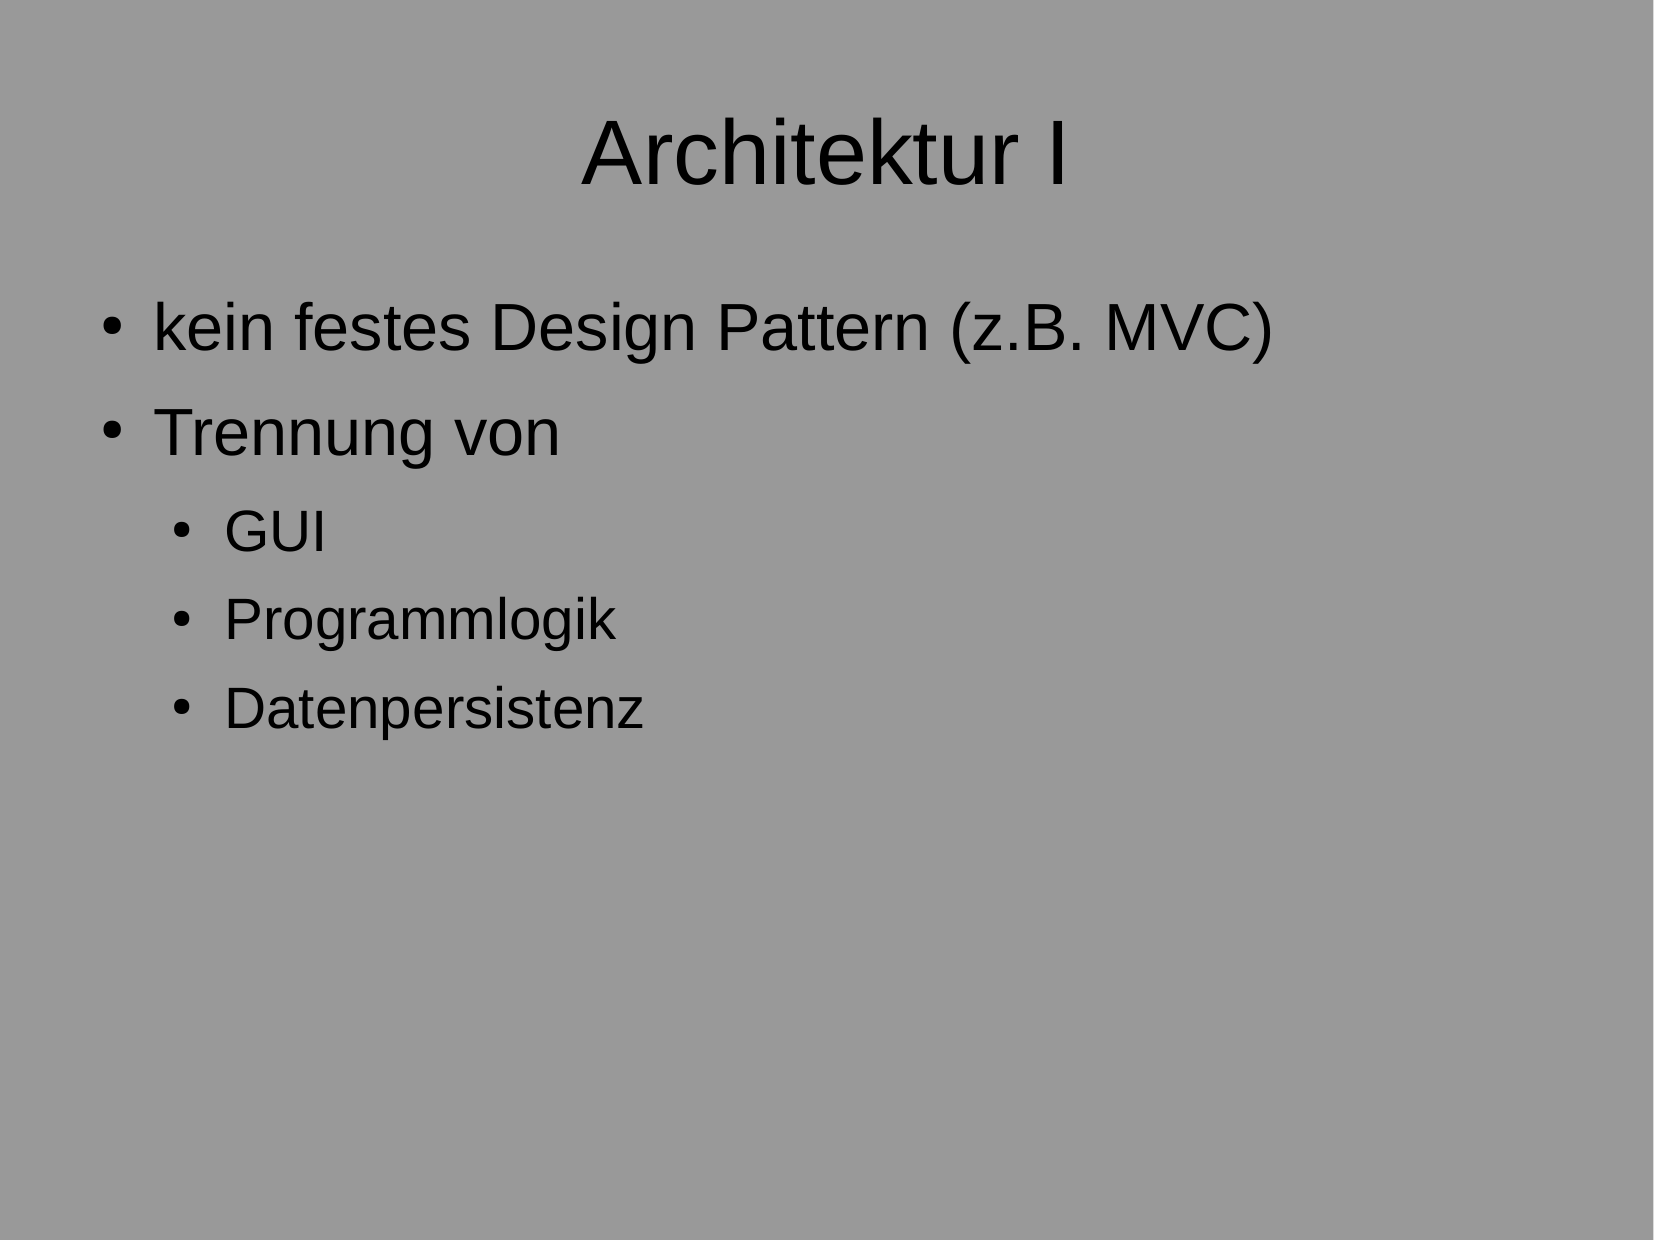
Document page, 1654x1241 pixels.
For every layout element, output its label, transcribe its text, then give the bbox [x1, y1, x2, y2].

list kein festes Design Pattern (z.B. MVC) Trennung von GUI Programmlogik Datenpersistenz [82, 290, 1571, 1010]
title Architektur I [82, 49, 1571, 257]
